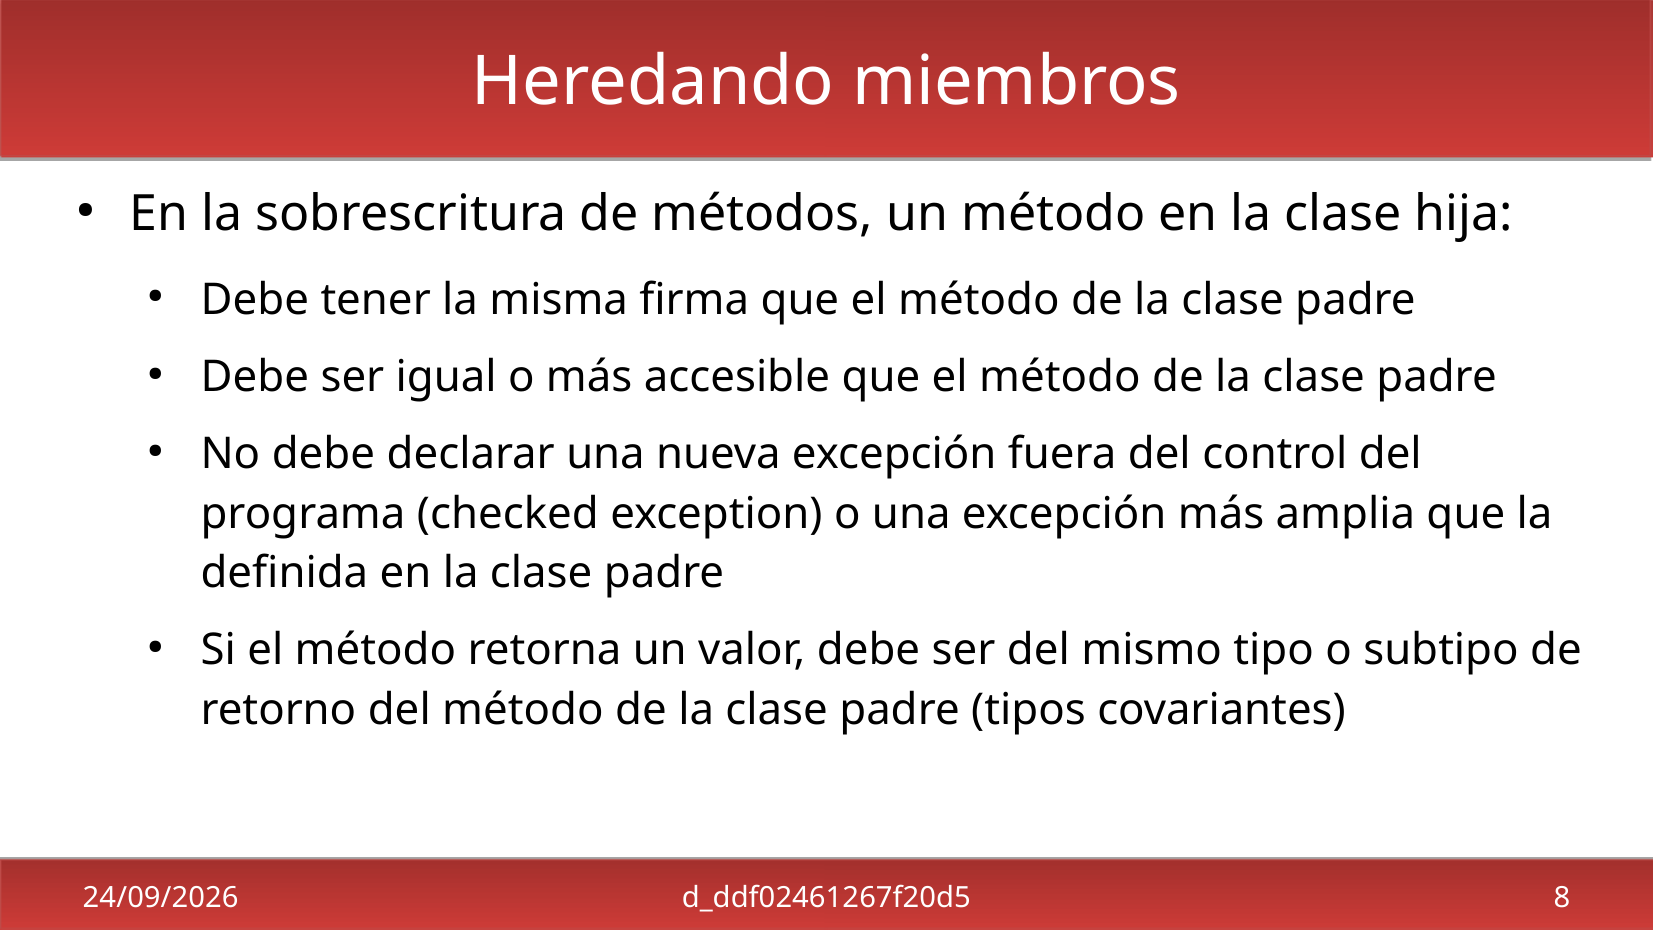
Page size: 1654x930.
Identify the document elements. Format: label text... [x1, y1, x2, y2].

picture [0, 857, 1653, 930]
picture [0, 0, 1653, 161]
list En la sobrescritura de métodos, un método en la clase hija: Debe tener la misma firma que el método de la clase padre Debe ser igual o más accesible que el método de la clase padre No debe declarar una nueva excepción fuera del control del programa (checked exception) o una excepción más amplia que la definida en la clase padre Si el método retorna un valor, debe ser del mismo tipo o subtipo de retorno del método de la clase padre (tipos covariantes) [58, 177, 1594, 791]
title Heredando miembros [58, 23, 1594, 133]
